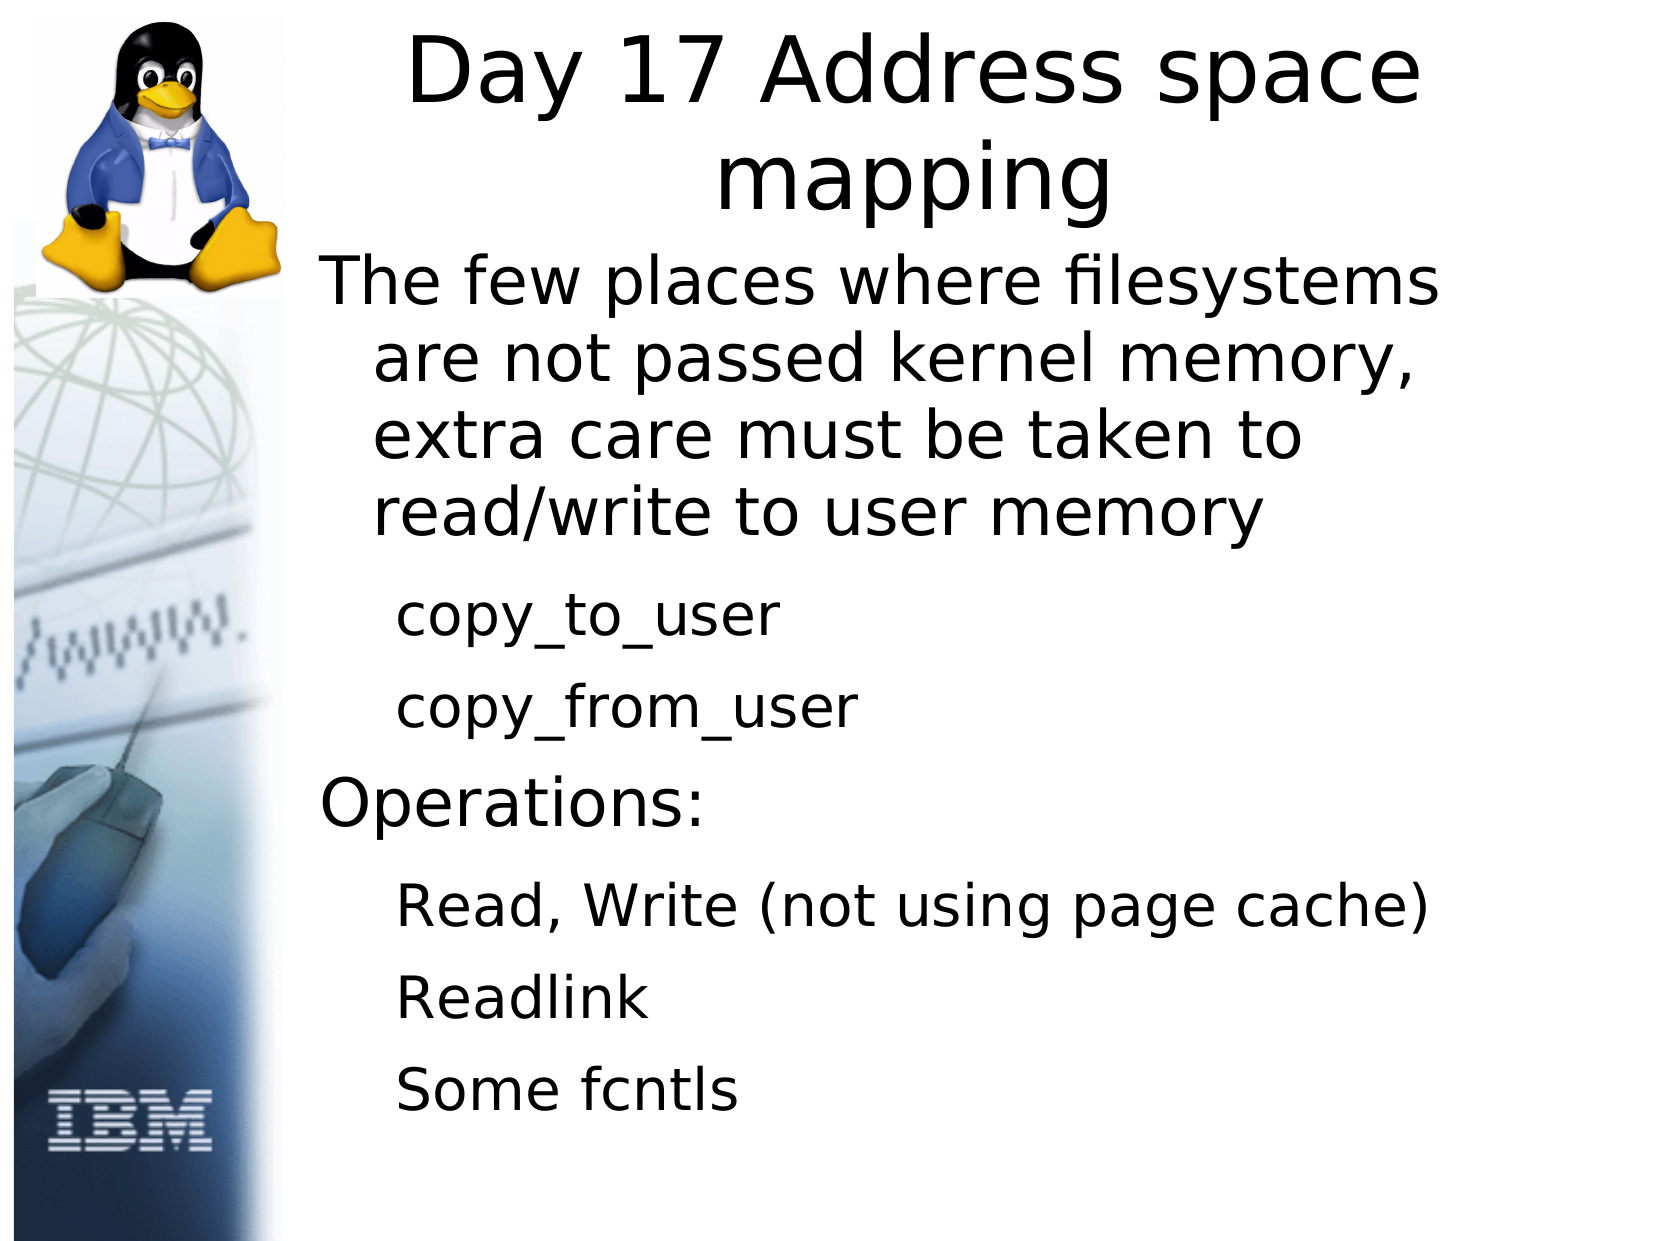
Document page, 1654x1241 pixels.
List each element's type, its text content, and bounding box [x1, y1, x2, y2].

list The few places where filesystems are not passed kernel memory, extra care must be taken to read/write to user memory copy_to_user copy_from_user Operations: Read, Write (not using page cache) Readlink Some fcntls [301, 243, 1520, 1182]
title Day 17 Address space mapping [301, 17, 1528, 231]
